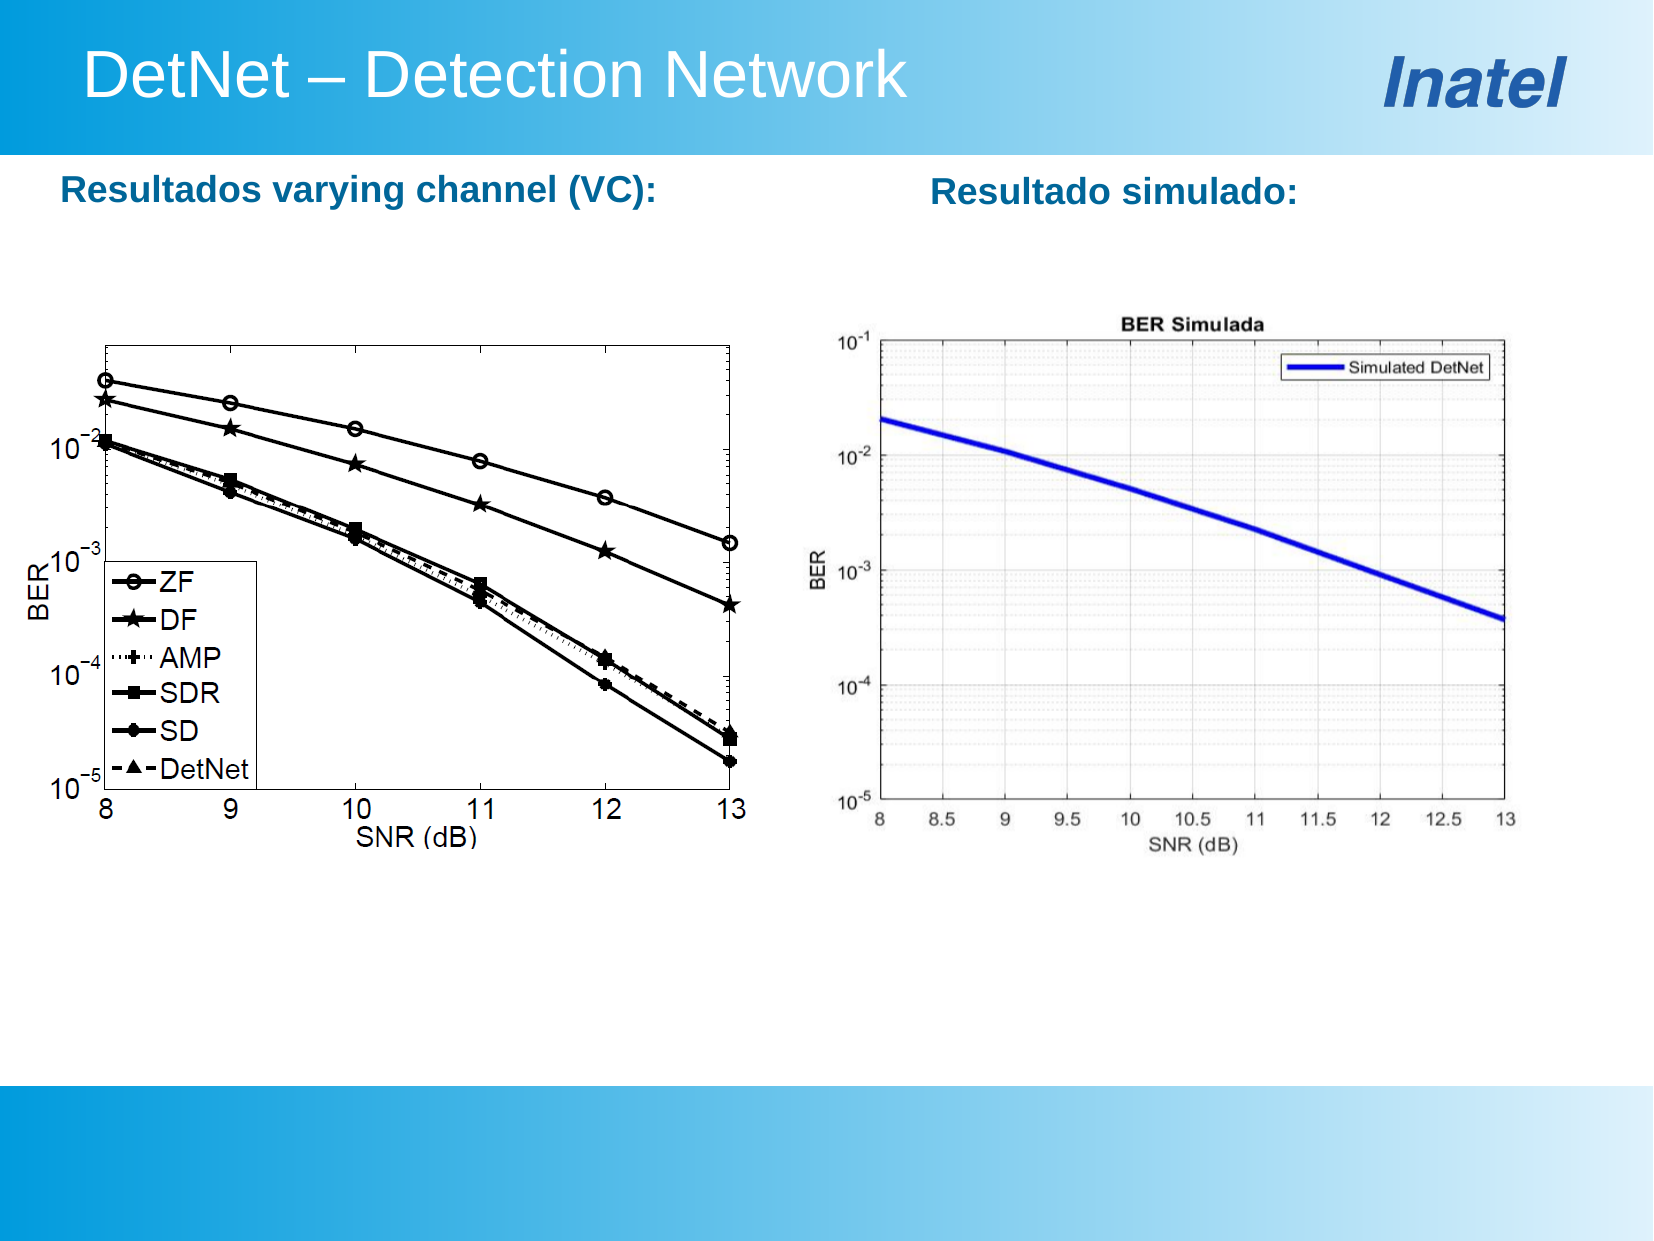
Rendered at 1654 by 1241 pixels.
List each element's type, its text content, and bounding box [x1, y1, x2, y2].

picture [795, 293, 1534, 871]
title DetNet – Detection Network [82, 0, 931, 150]
picture [4, 332, 754, 854]
title Resultados varying channel (VC): [60, 147, 691, 232]
picture [1380, 14, 1571, 150]
title Resultado simulado: [930, 149, 1501, 234]
